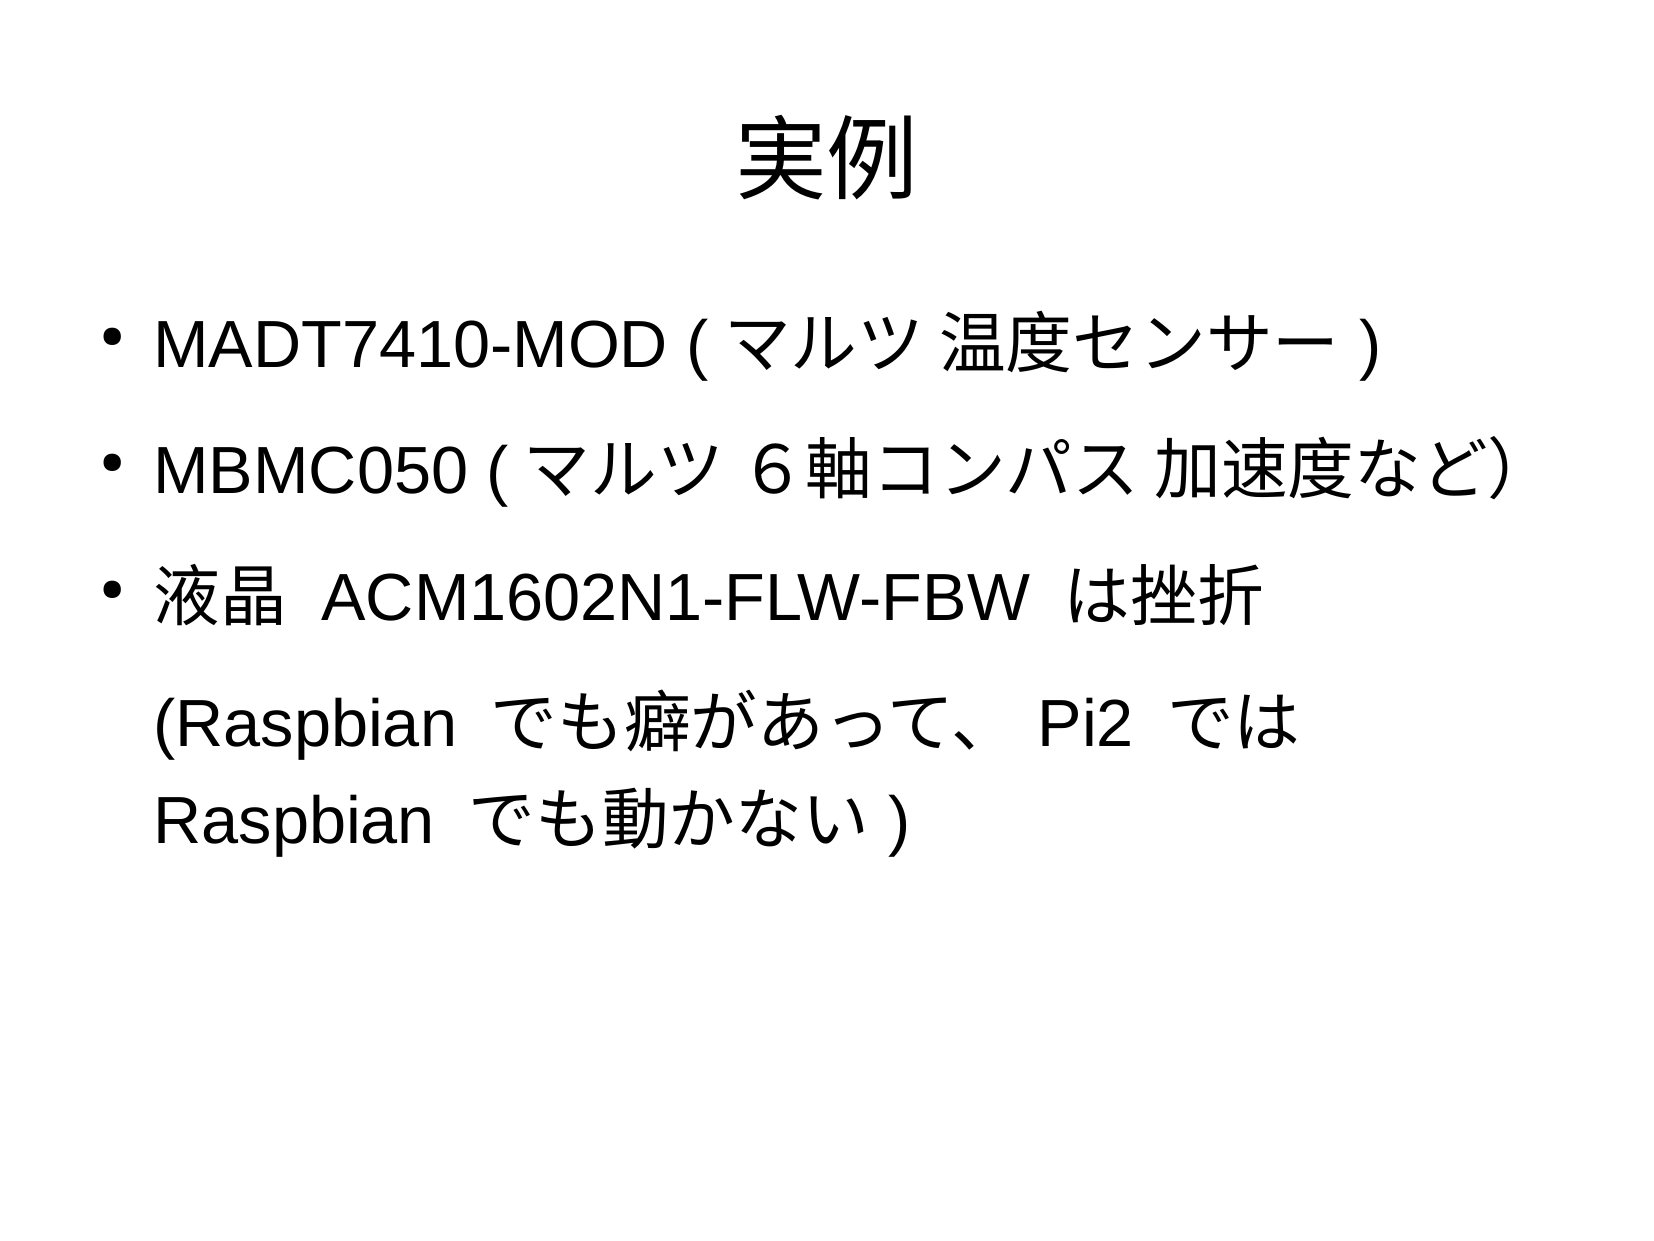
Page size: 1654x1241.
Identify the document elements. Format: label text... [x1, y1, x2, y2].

list MADT7410-MOD (マルツ 温度センサー) MBMC050 (マルツ ６軸コンパス 加速度など） 液晶 ACM1602N1-FLW-FBW は挫折 (Raspbian でも癖があって、Pi2 ではRaspbian でも動かない) [82, 290, 1571, 1010]
title 実例 [82, 49, 1571, 257]
